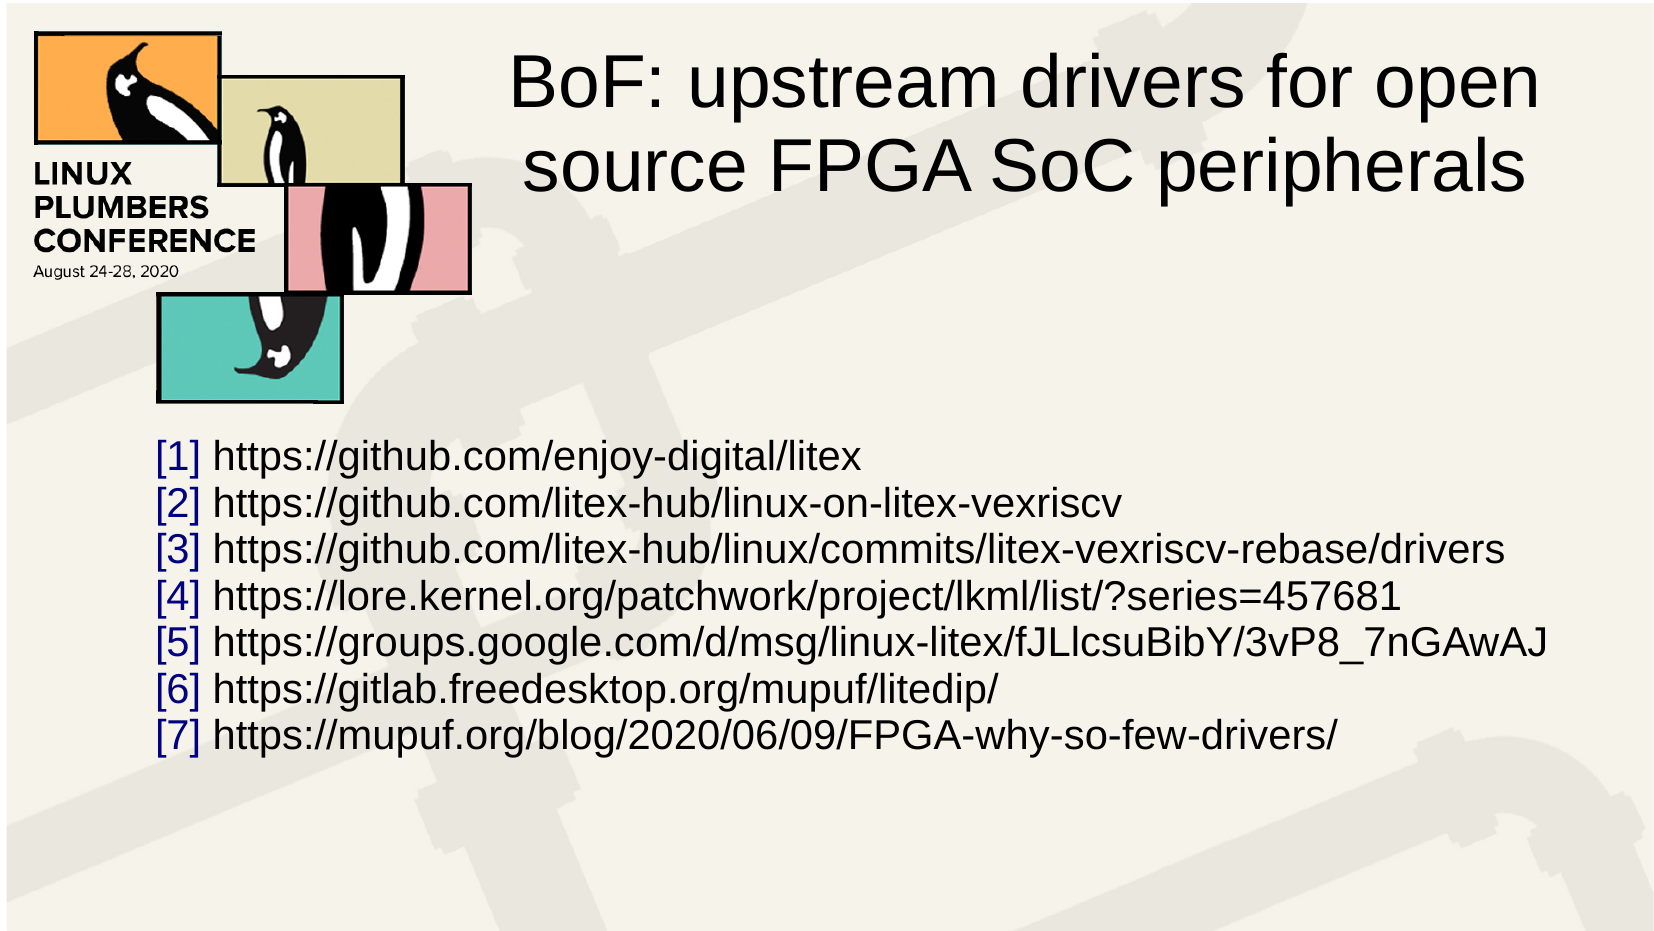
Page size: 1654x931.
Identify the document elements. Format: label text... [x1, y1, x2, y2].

title BoF: upstream drivers for open source FPGA SoC peripherals [480, 37, 1571, 210]
subtitle [1] https://github.com/enjoy-digital/litex [2] https://github.com/litex-hub/linux-on-litex-vexriscv [3] https://github.com/litex-hub/linux/commits/litex-vexriscv-rebase/drivers [4] https://lore.kernel.org/patchwork/project/lkml/list/?series=457681 [5] https://groups.google.com/d/msg/linux-litex/fJLlcsuBibY/3vP8_7nGAwAJ [6] https://gitlab.freedesktop.org/mupuf/litedip/ [7] https://mupuf.org/blog/2020/06/09/FPGA-why-so-few-drivers/ [119, 346, 1624, 845]
picture [6, 3, 1654, 931]
